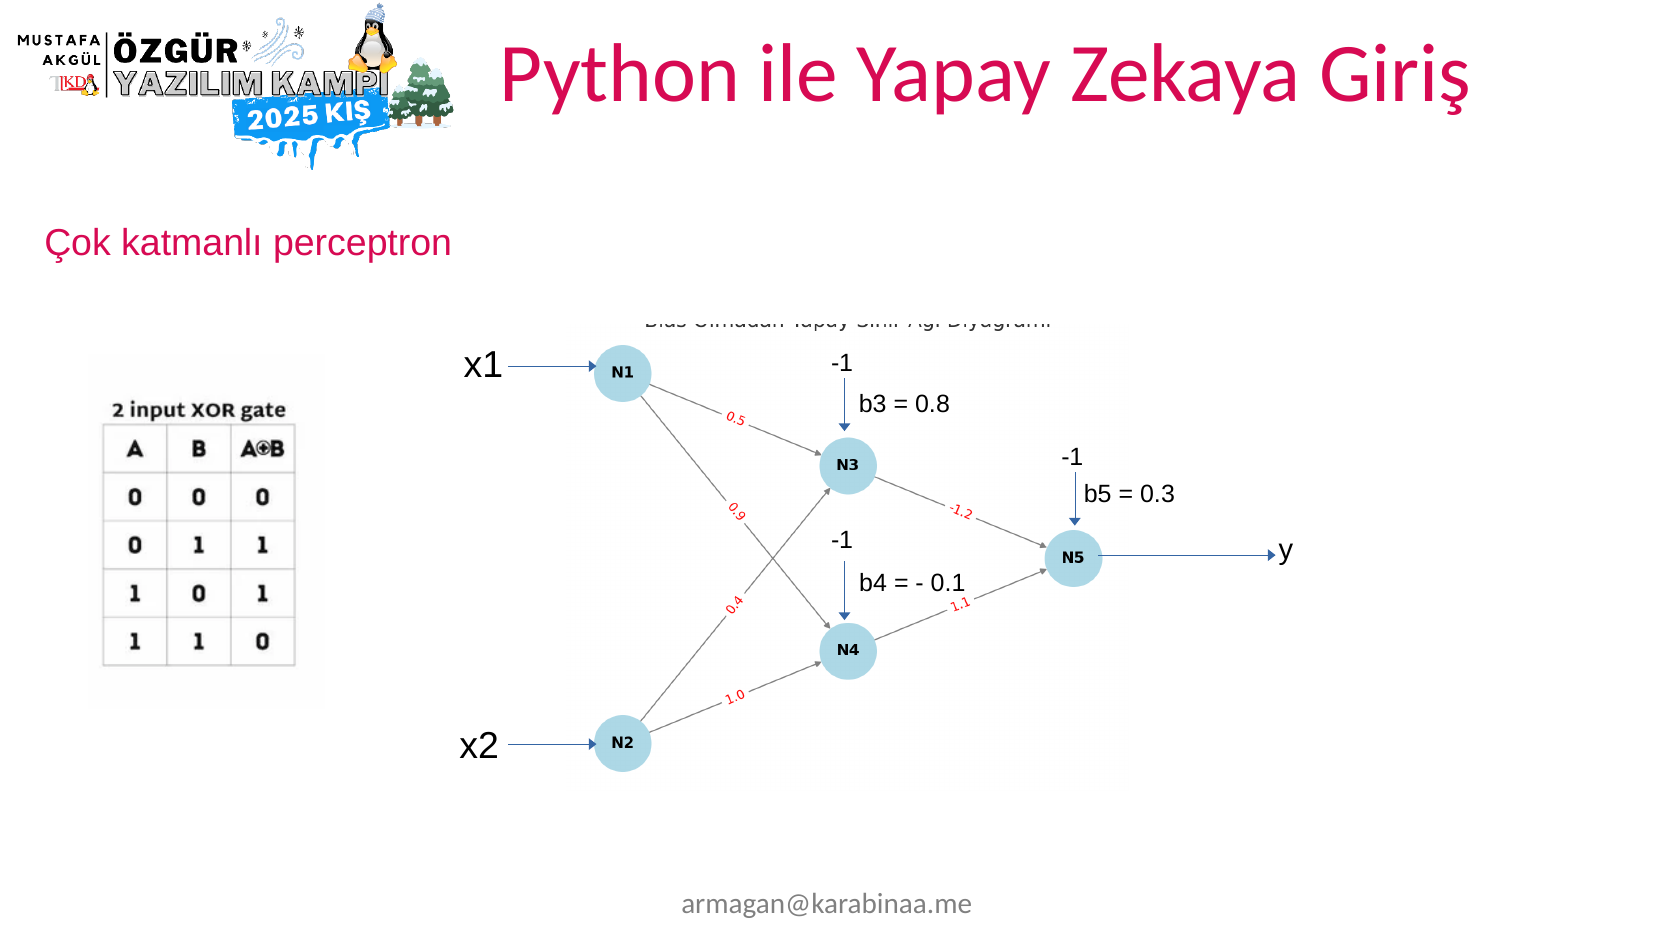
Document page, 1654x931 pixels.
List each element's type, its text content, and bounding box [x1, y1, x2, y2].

picture [566, 324, 1129, 791]
picture [88, 354, 325, 709]
picture [0, 0, 463, 177]
text_box -1 [1046, 435, 1099, 479]
text_box -1 [816, 341, 869, 384]
text_box Python ile Yapay Zekaya Giriş [484, 10, 1654, 126]
text_box b4 = - 0.1 [844, 561, 981, 604]
text_box b5 = 0.3 [1068, 472, 1190, 516]
text_box b3 = 0.8 [844, 382, 965, 426]
text_box x2 [444, 716, 514, 774]
text_box y [1263, 525, 1313, 574]
text_box Çok katmanlı perceptron [29, 213, 854, 271]
text_box -1 [816, 518, 869, 562]
text_box armagan@karabinaa.me [0, 877, 1654, 928]
text_box x1 [448, 336, 519, 394]
